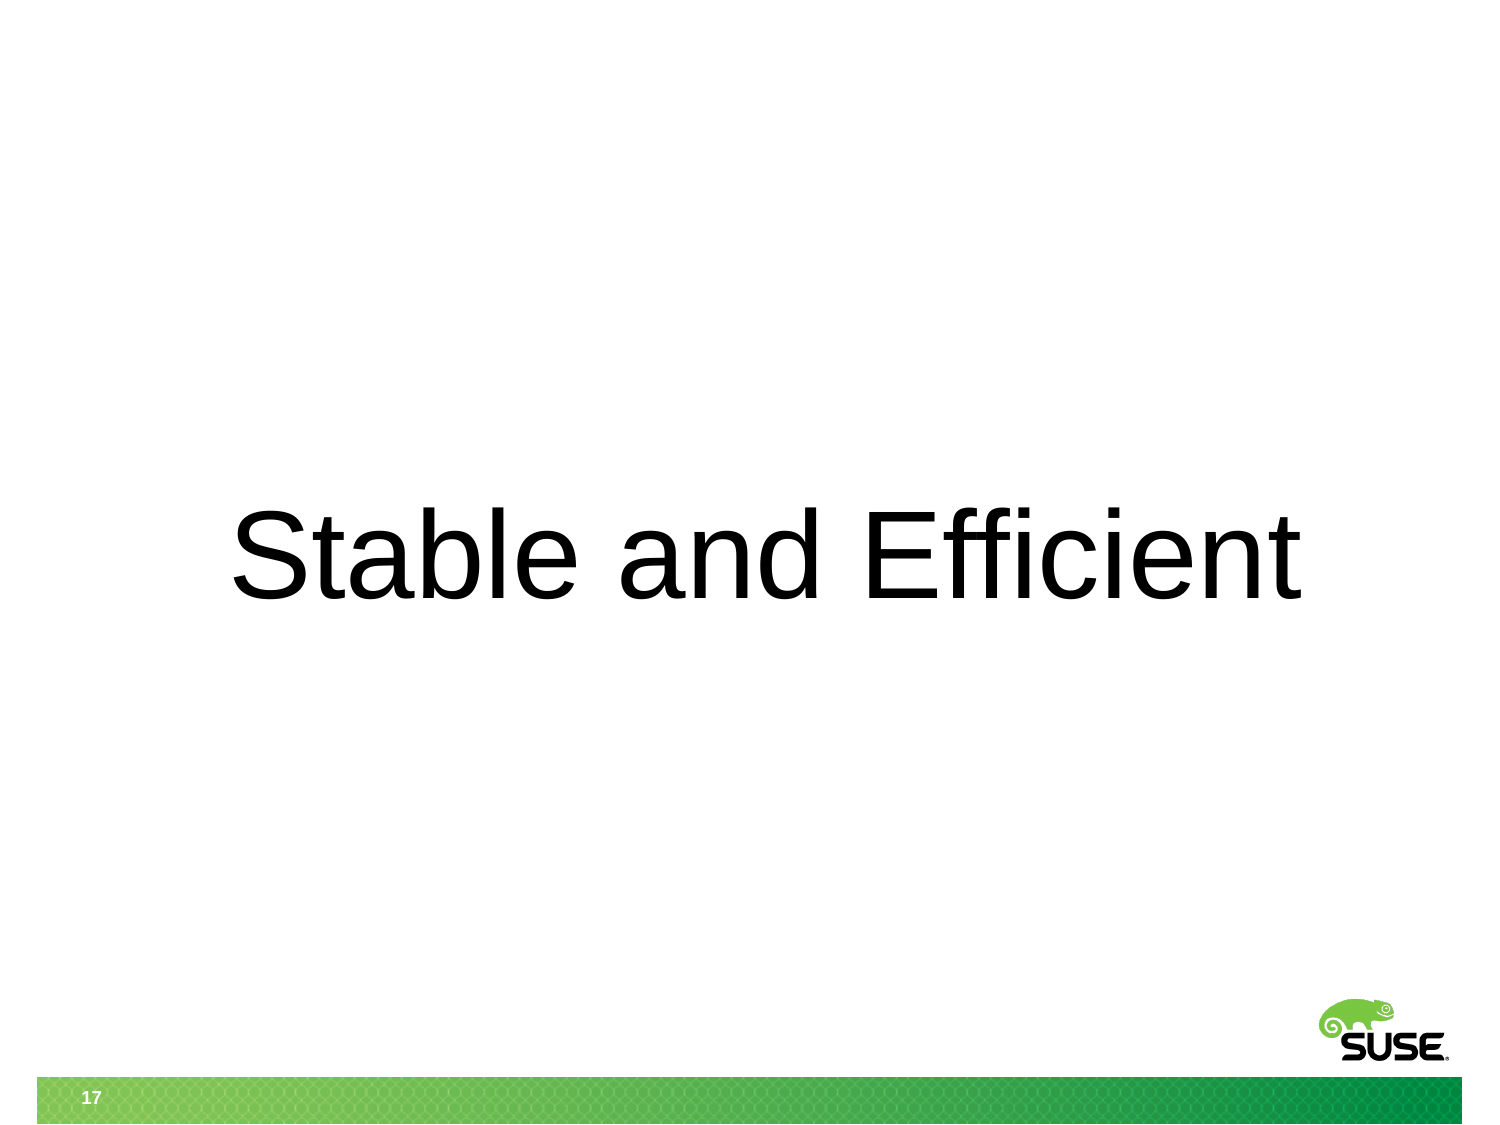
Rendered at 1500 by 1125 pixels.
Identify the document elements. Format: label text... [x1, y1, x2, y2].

picture [37, 1077, 1462, 1124]
picture [1319, 999, 1449, 1061]
text_box Stable and Efficient [213, 478, 1319, 633]
